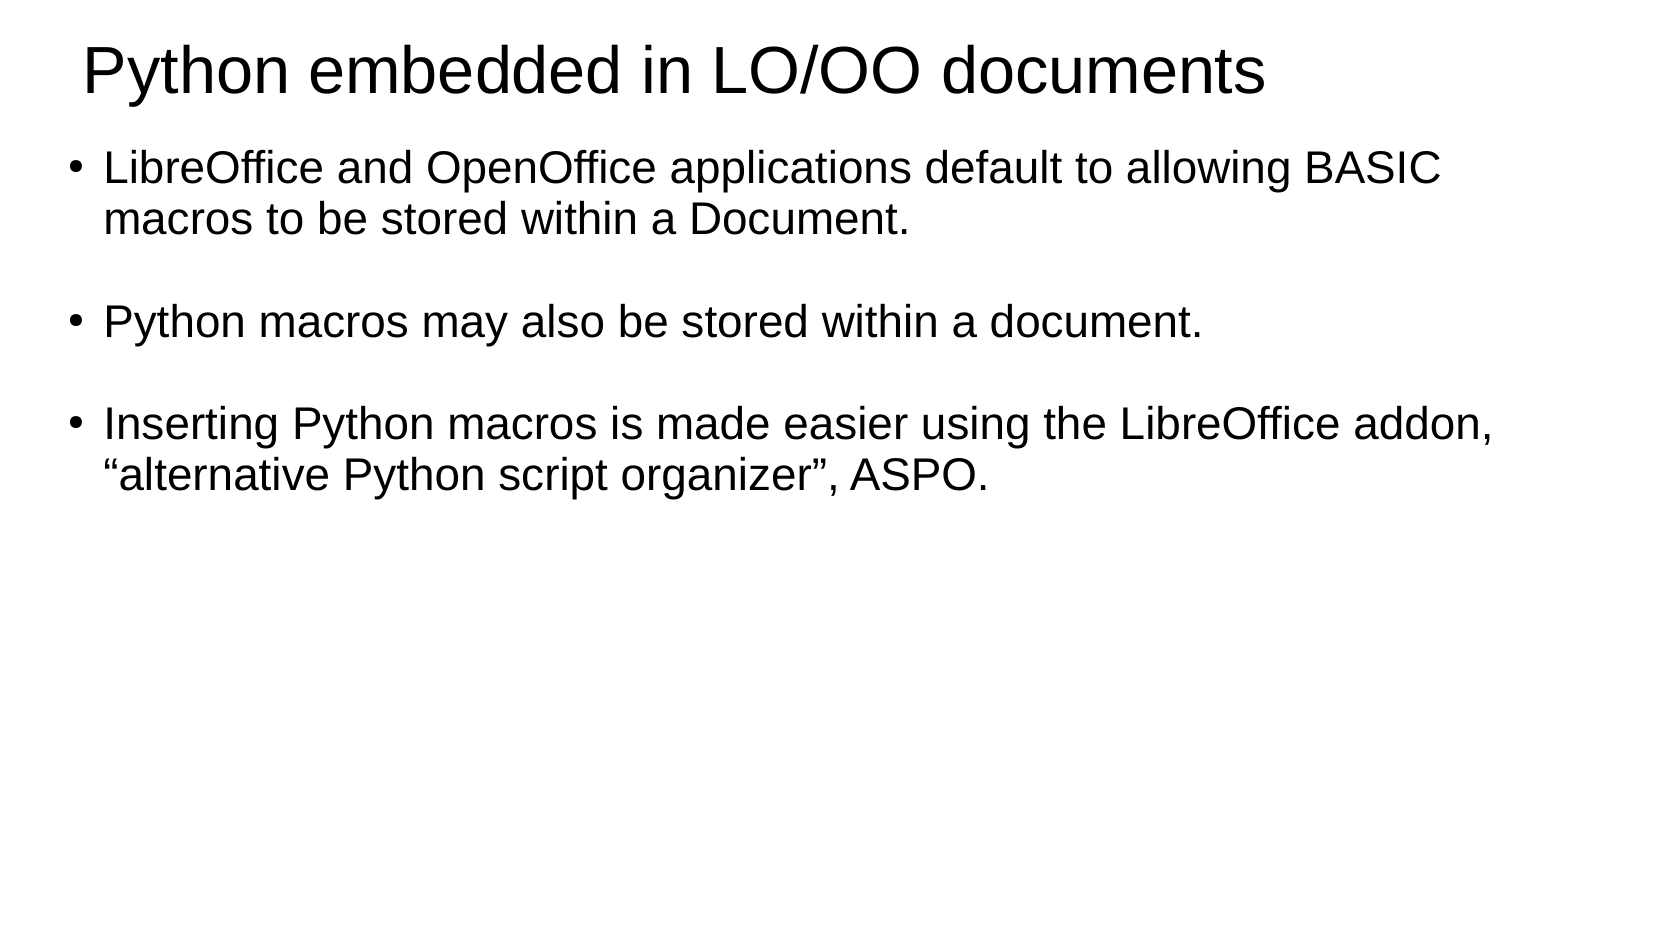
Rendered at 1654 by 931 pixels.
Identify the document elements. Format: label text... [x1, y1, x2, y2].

subtitle LibreOffice and OpenOffice applications default to allowing BASIC macros to be stored within a Document. Python macros may also be stored within a document. Inserting Python macros is made easier using the LibreOffice addon, “alternative Python script organizer”, ASPO. [67, 141, 1557, 758]
title Python embedded in LO/OO documents [82, 32, 1571, 108]
